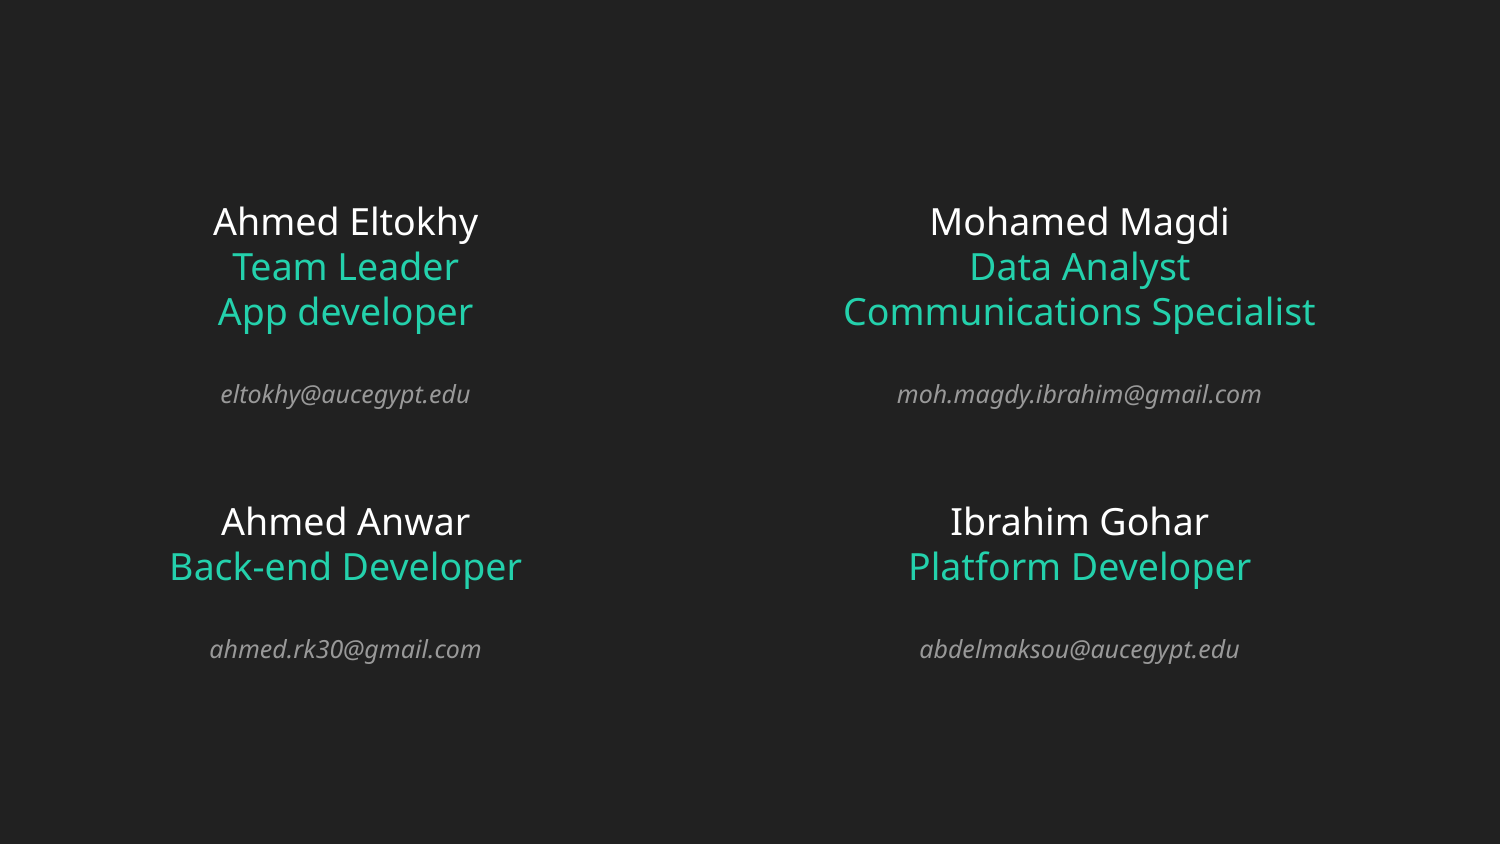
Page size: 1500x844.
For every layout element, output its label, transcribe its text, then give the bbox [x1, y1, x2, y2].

text_box Ahmed Eltokhy Team Leader App developer eltokhy@aucegypt.edu Ahmed Anwar Back-end Developer ahmed.rk30@gmail.com [99, 138, 592, 693]
text_box Mohamed Magdi Data Analyst Communications Specialist moh.magdy.ibrahim@gmail.com Ibrahim Gohar Platform Developer abdelmaksou@aucegypt.edu [728, 138, 1431, 693]
